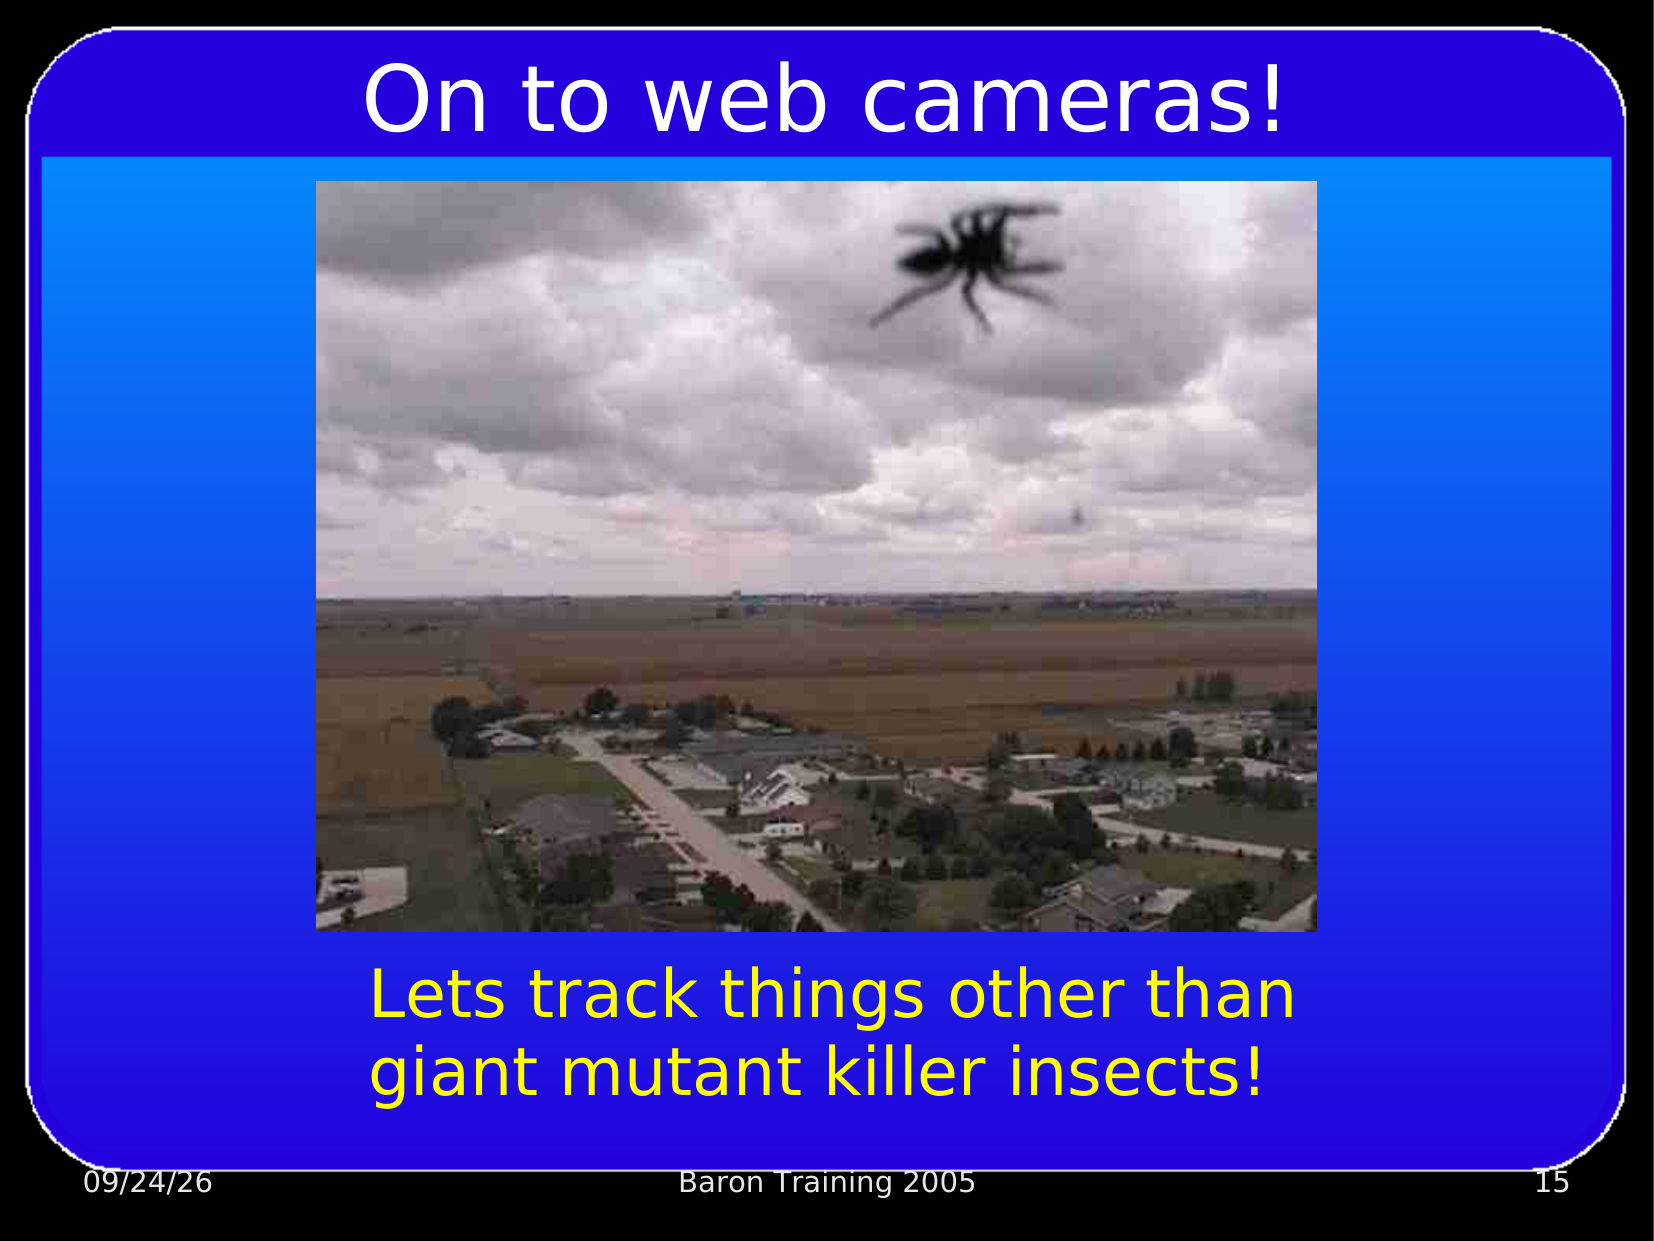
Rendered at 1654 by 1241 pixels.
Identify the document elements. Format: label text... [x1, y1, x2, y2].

title On to web cameras! [82, 46, 1571, 154]
text_box Lets track things other than giant mutant killer insects! [353, 948, 1335, 1119]
picture [0, 0, 1654, 1241]
